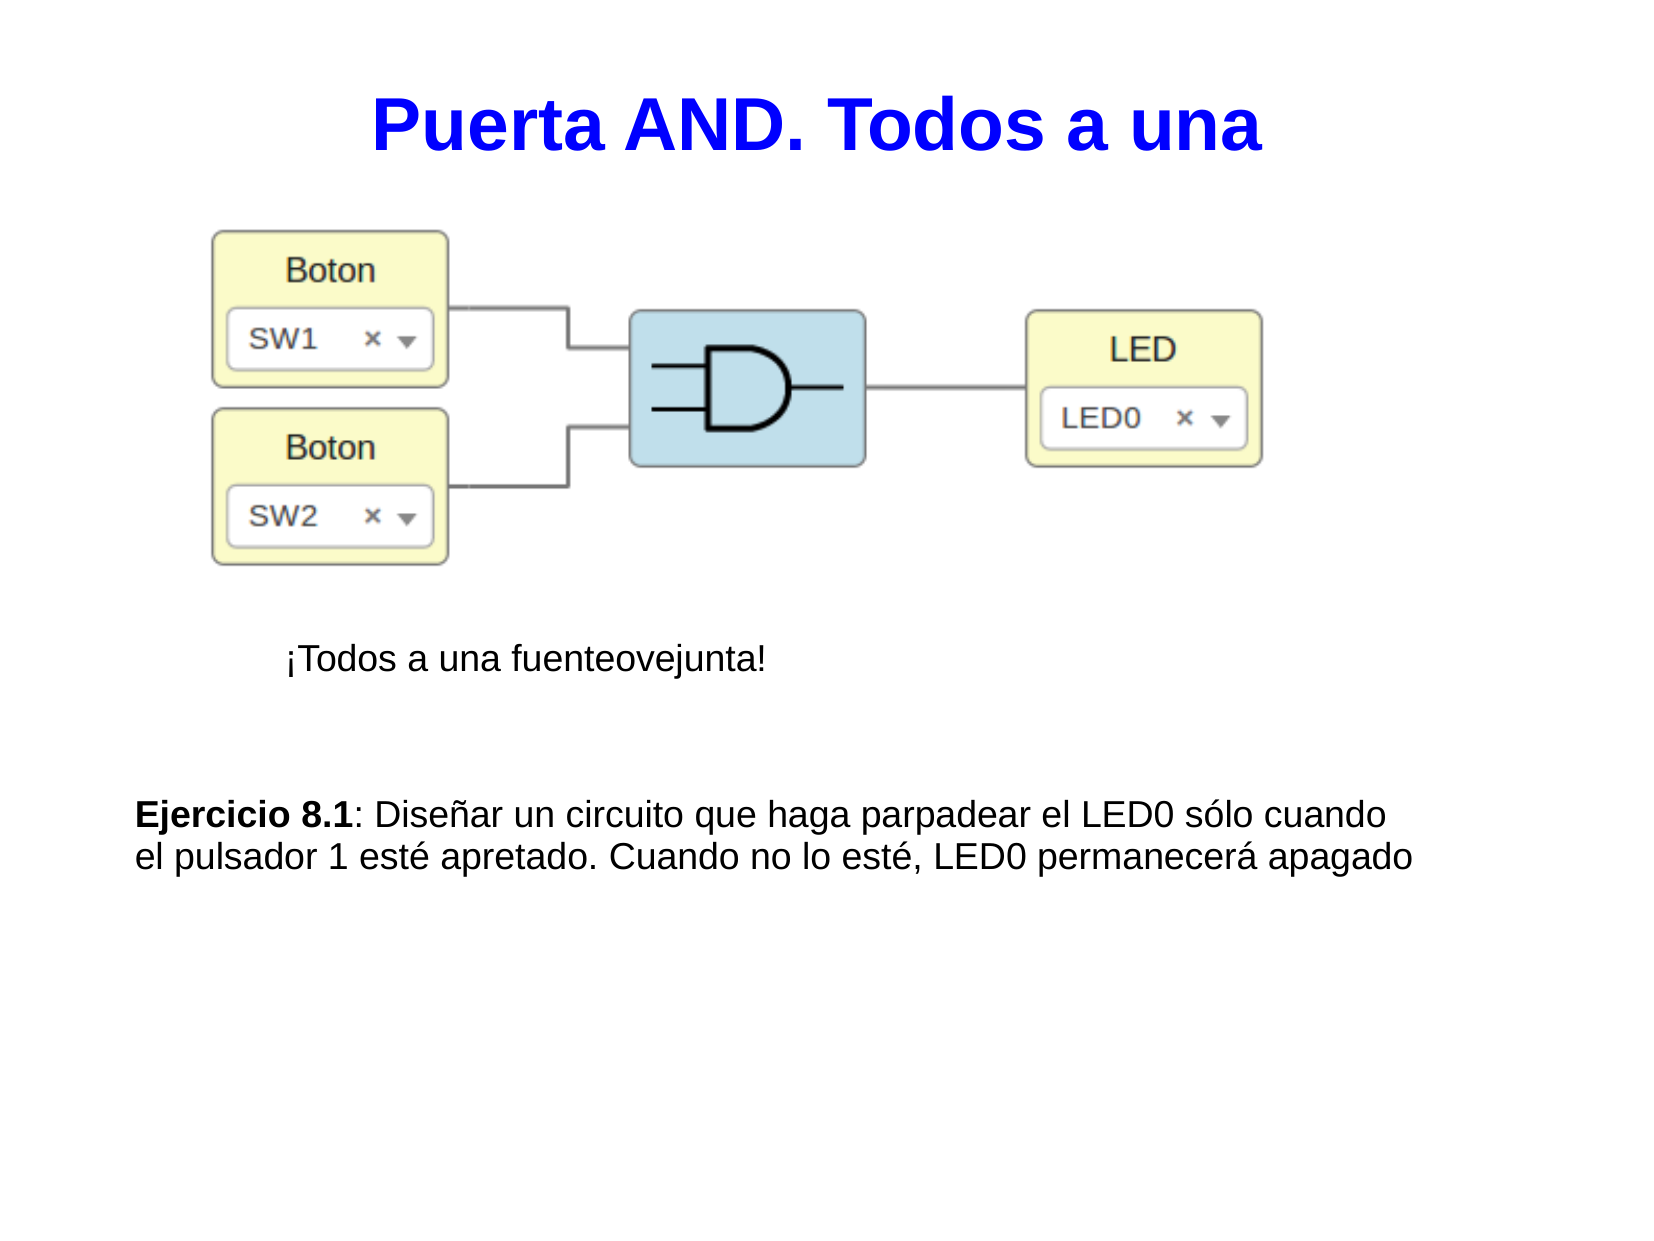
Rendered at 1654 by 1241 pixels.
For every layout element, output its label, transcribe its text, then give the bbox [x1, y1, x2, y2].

picture [191, 218, 1276, 586]
text_box Ejercicio 8.1: Diseñar un circuito que haga parpadear el LED0 sólo cuando el pulsador 1 esté apretado. Cuando no lo esté, LED0 permanecerá apagado [120, 786, 1439, 886]
text_box ¡Todos a una fuenteovejunta! [270, 630, 783, 687]
text_box Puerta AND. Todos a una [90, 75, 1546, 174]
